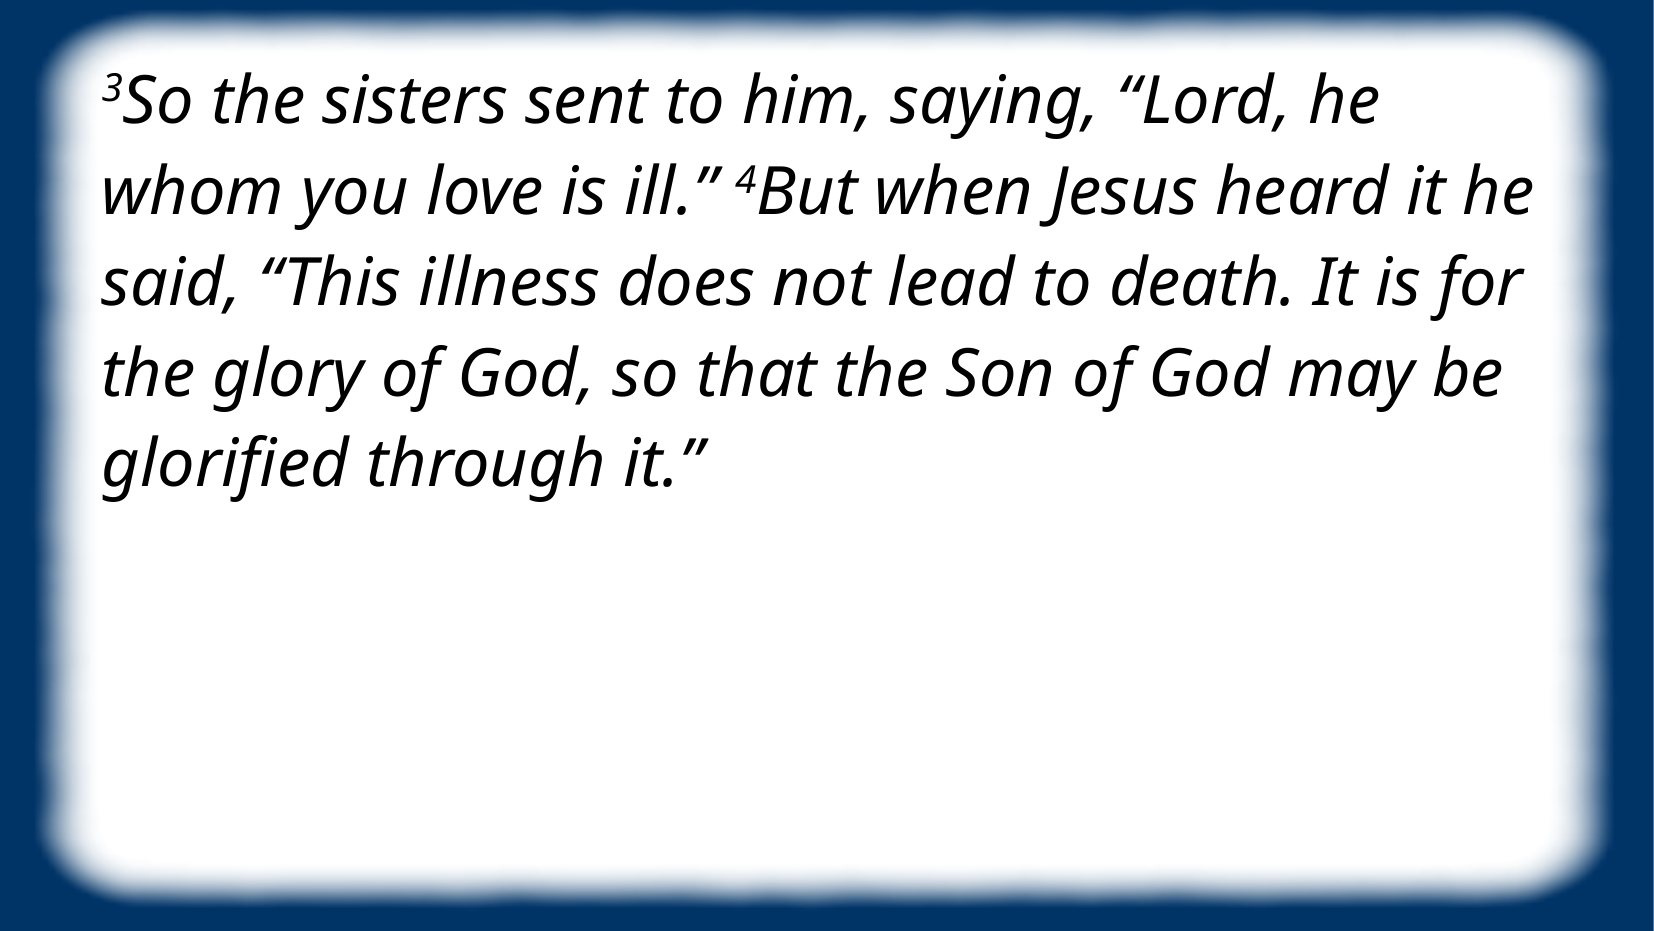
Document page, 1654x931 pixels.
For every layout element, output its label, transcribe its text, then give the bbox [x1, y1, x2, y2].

text_box 3So the sisters sent to him, saying, “Lord, he whom you love is ill.” 4But when Jesus heard it he said, “This illness does not lead to death. It is for the glory of God, so that the Son of God may be glorified through it.” [86, 45, 1561, 504]
picture [0, 0, 1654, 931]
